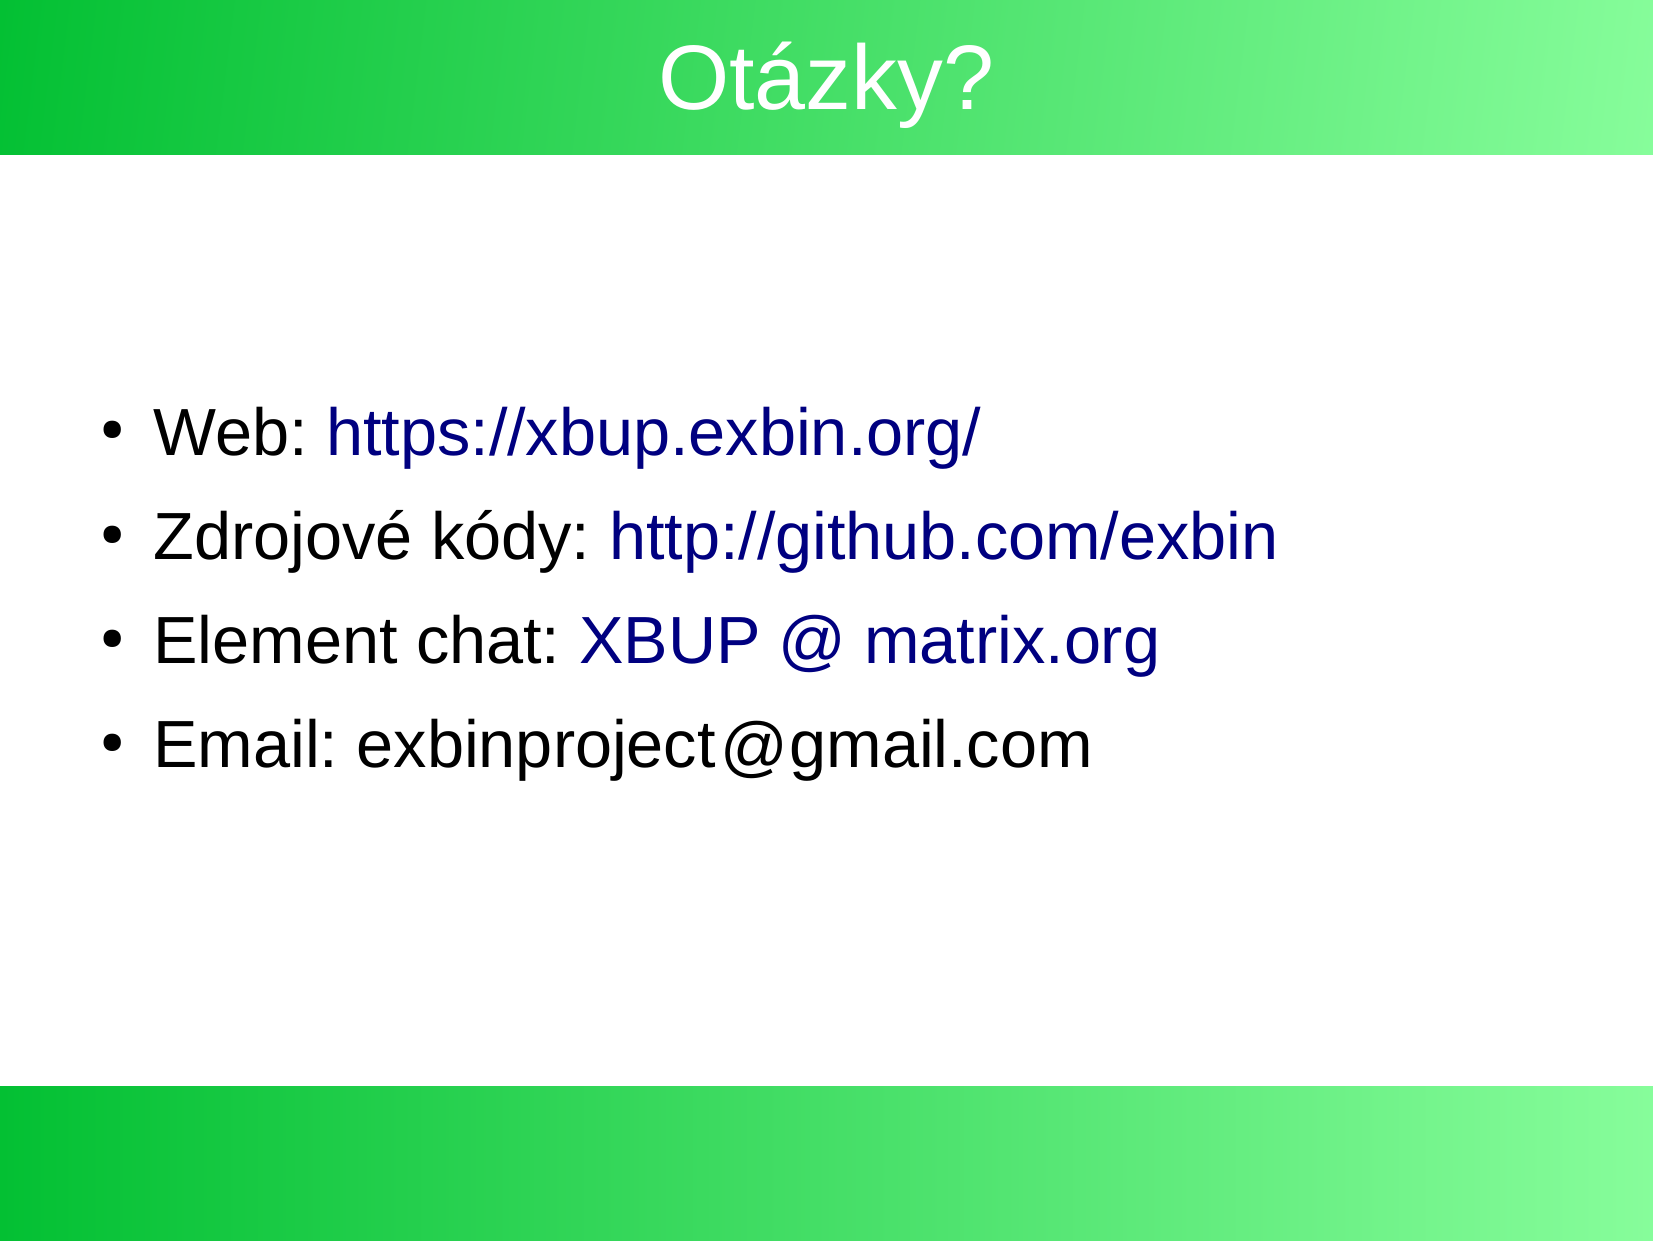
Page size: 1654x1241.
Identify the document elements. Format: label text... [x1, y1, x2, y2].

title Otázky? [82, 25, 1571, 130]
list @ [649, 708, 827, 804]
list Web: https://xbup.exbin.org/ Zdrojové kódy: http://github.com/exbin Element chat: XBUP @ matrix.org Email: exbinproject gmail.com [82, 290, 1571, 1010]
